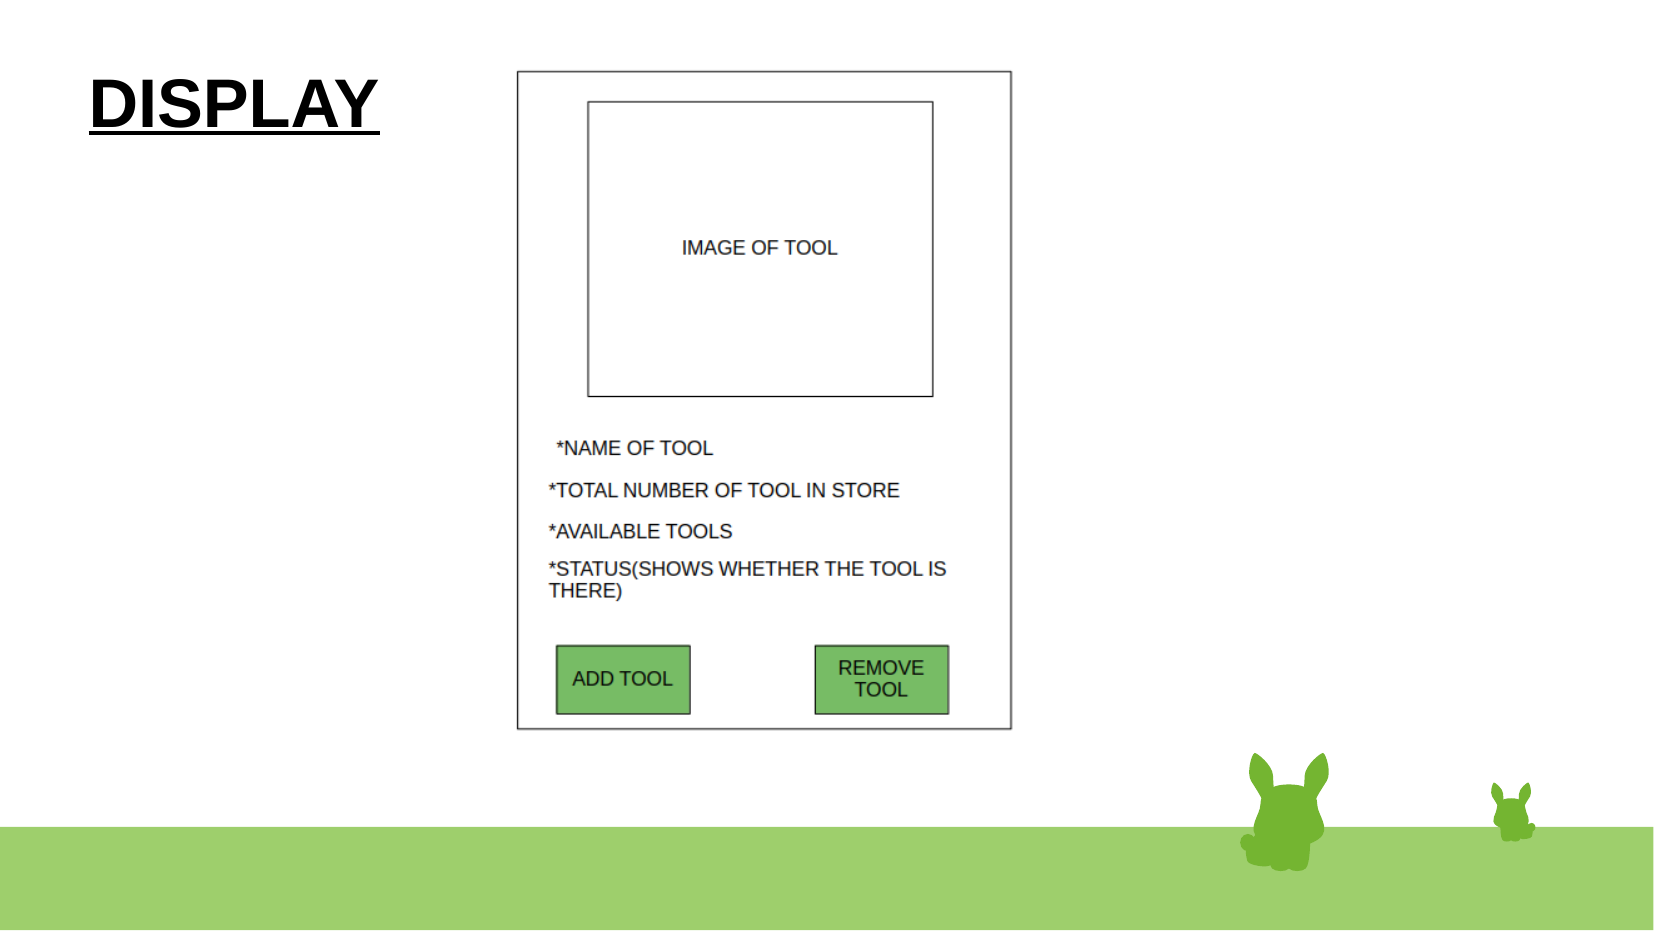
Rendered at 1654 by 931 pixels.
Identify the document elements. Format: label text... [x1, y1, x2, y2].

picture [472, 58, 1055, 798]
title DISPLAY [88, 29, 1565, 178]
